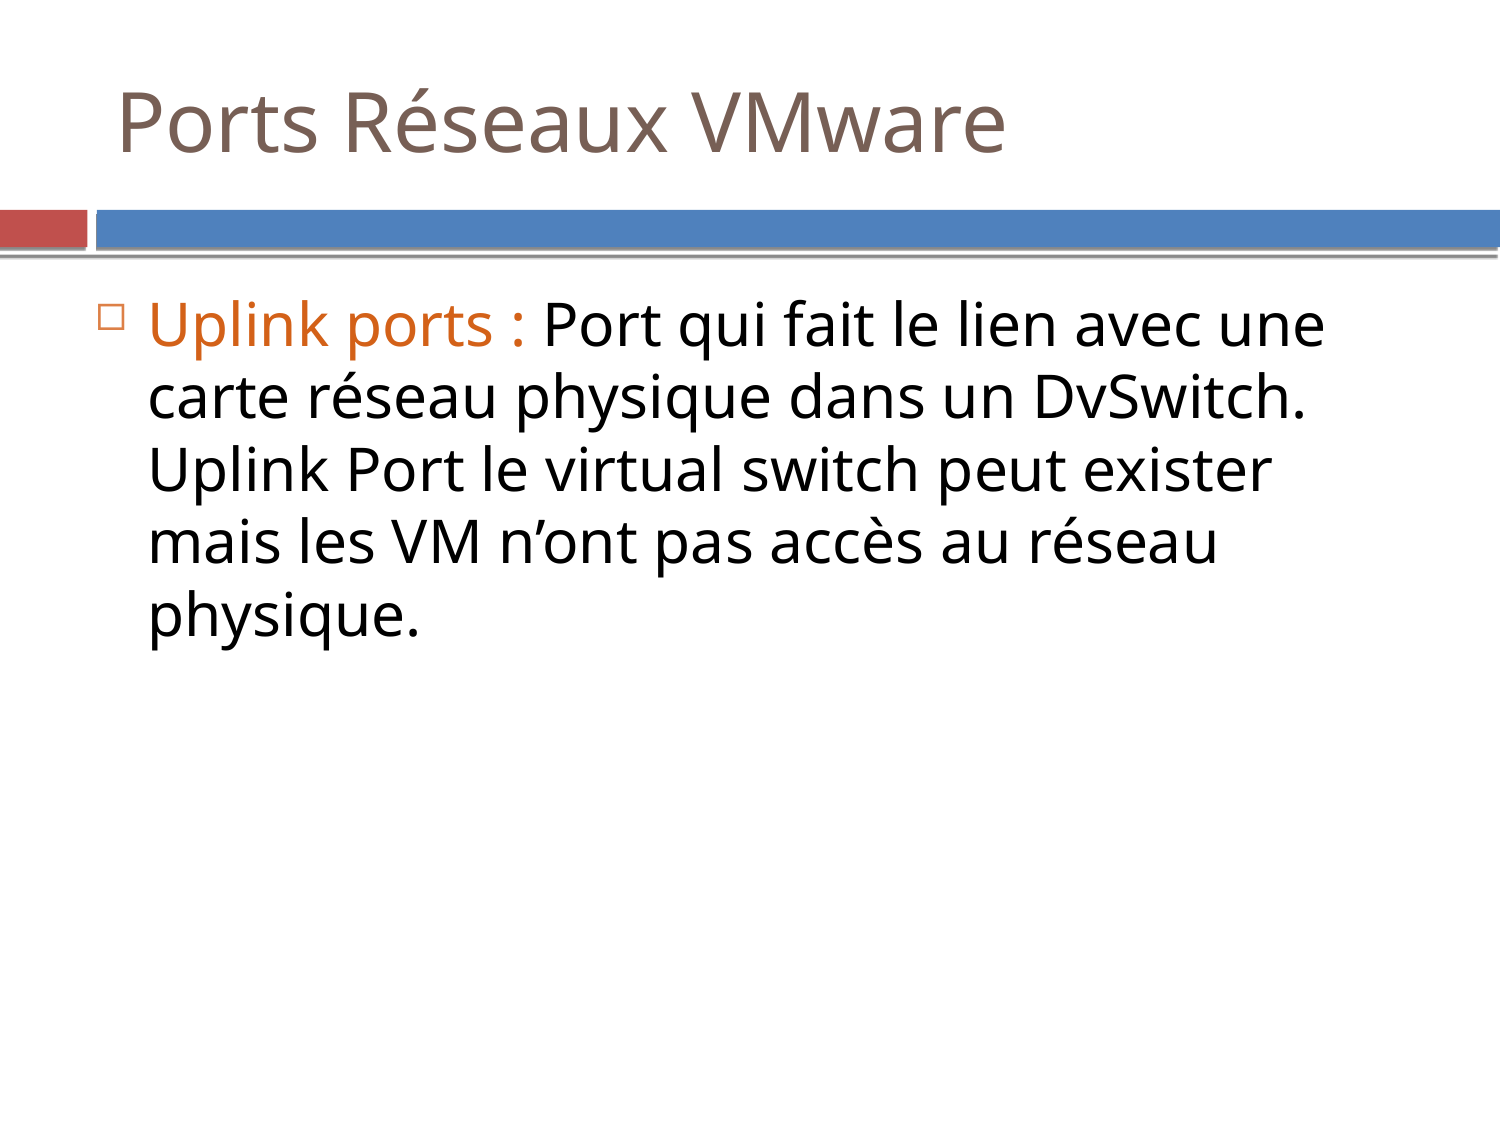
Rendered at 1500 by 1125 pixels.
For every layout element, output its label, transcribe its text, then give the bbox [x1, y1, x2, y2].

text_box Ports Réseaux VMware [100, 37, 1438, 200]
text_box Uplink ports : Port qui fait le lien avec une carte réseau physique dans un DvSwitch. Uplink Port le virtual switch peut exister mais les VM n’ont pas accès au réseau physique. [79, 278, 1418, 1016]
